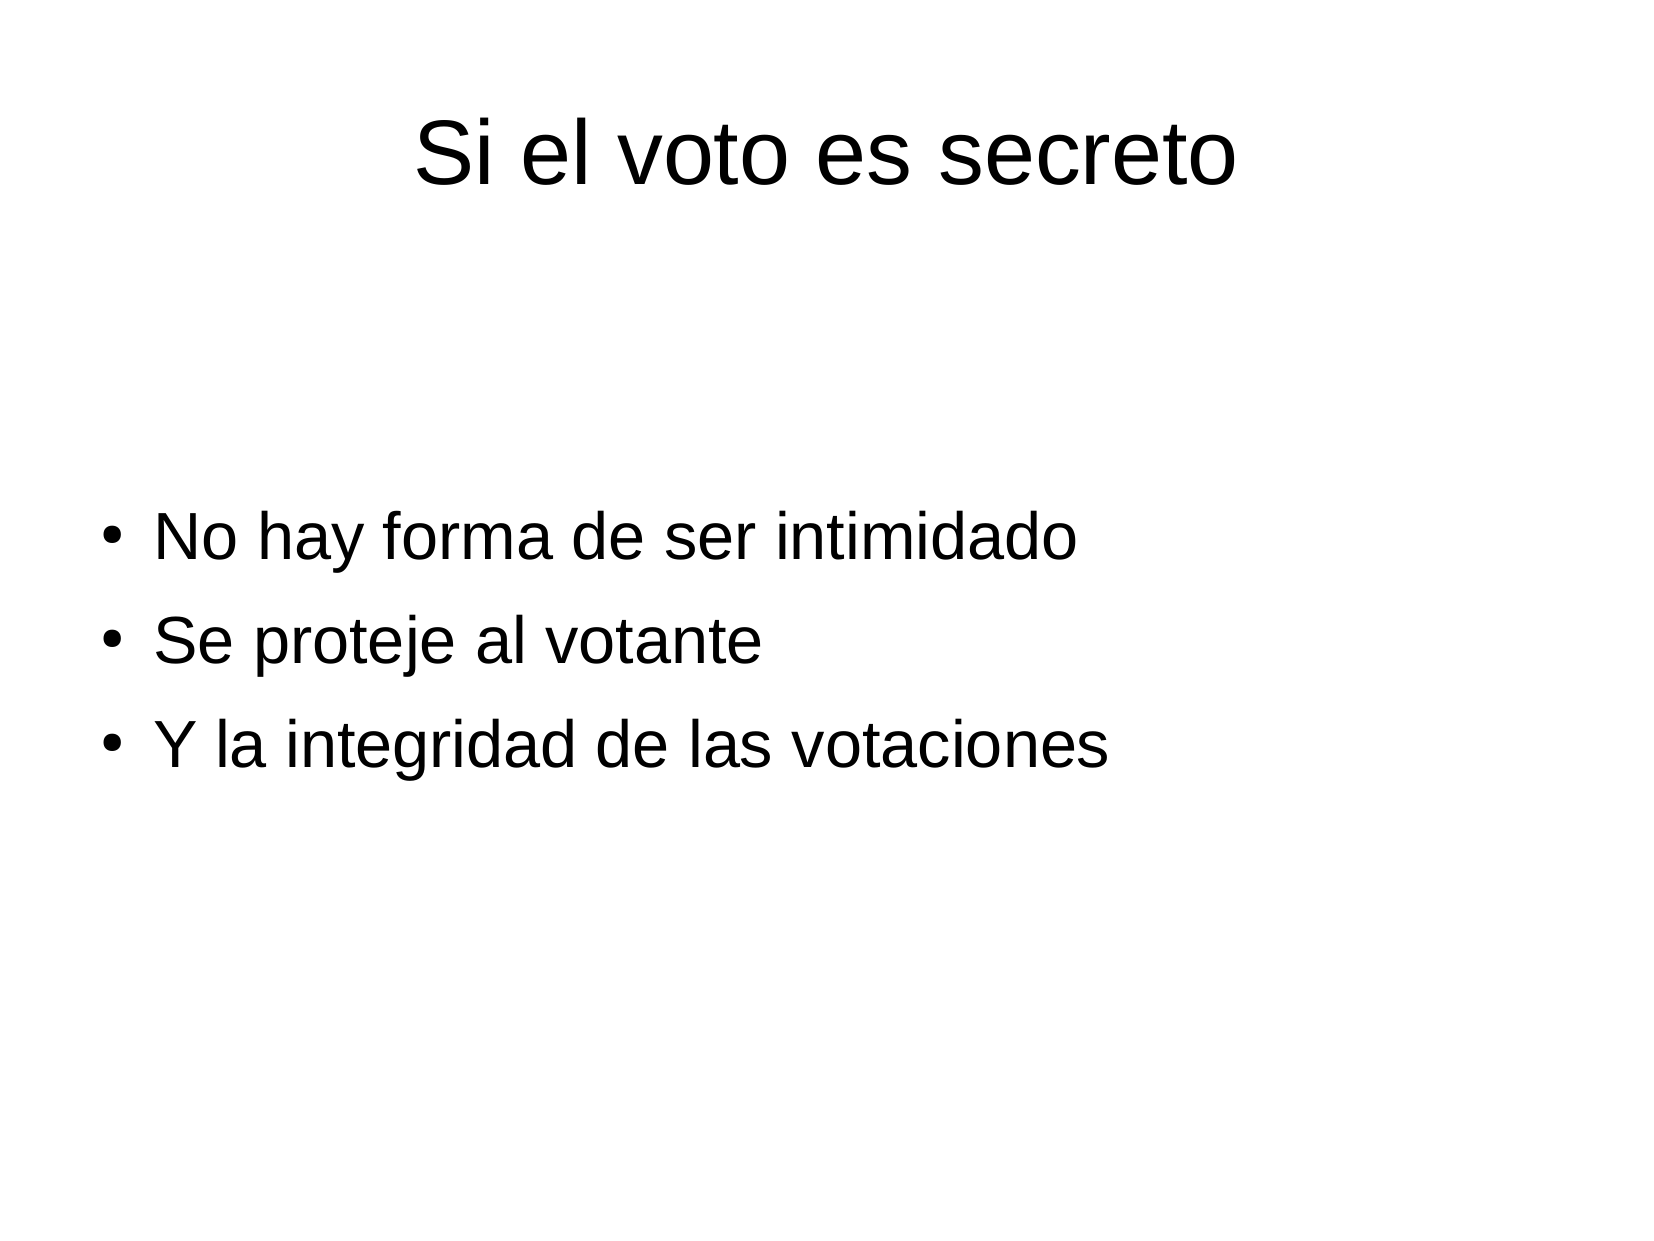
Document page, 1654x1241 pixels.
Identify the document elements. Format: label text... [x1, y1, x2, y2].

list No hay forma de ser intimidado Se proteje al votante Y la integridad de las votaciones [82, 290, 1571, 1109]
title Si el voto es secreto [82, 49, 1571, 257]
